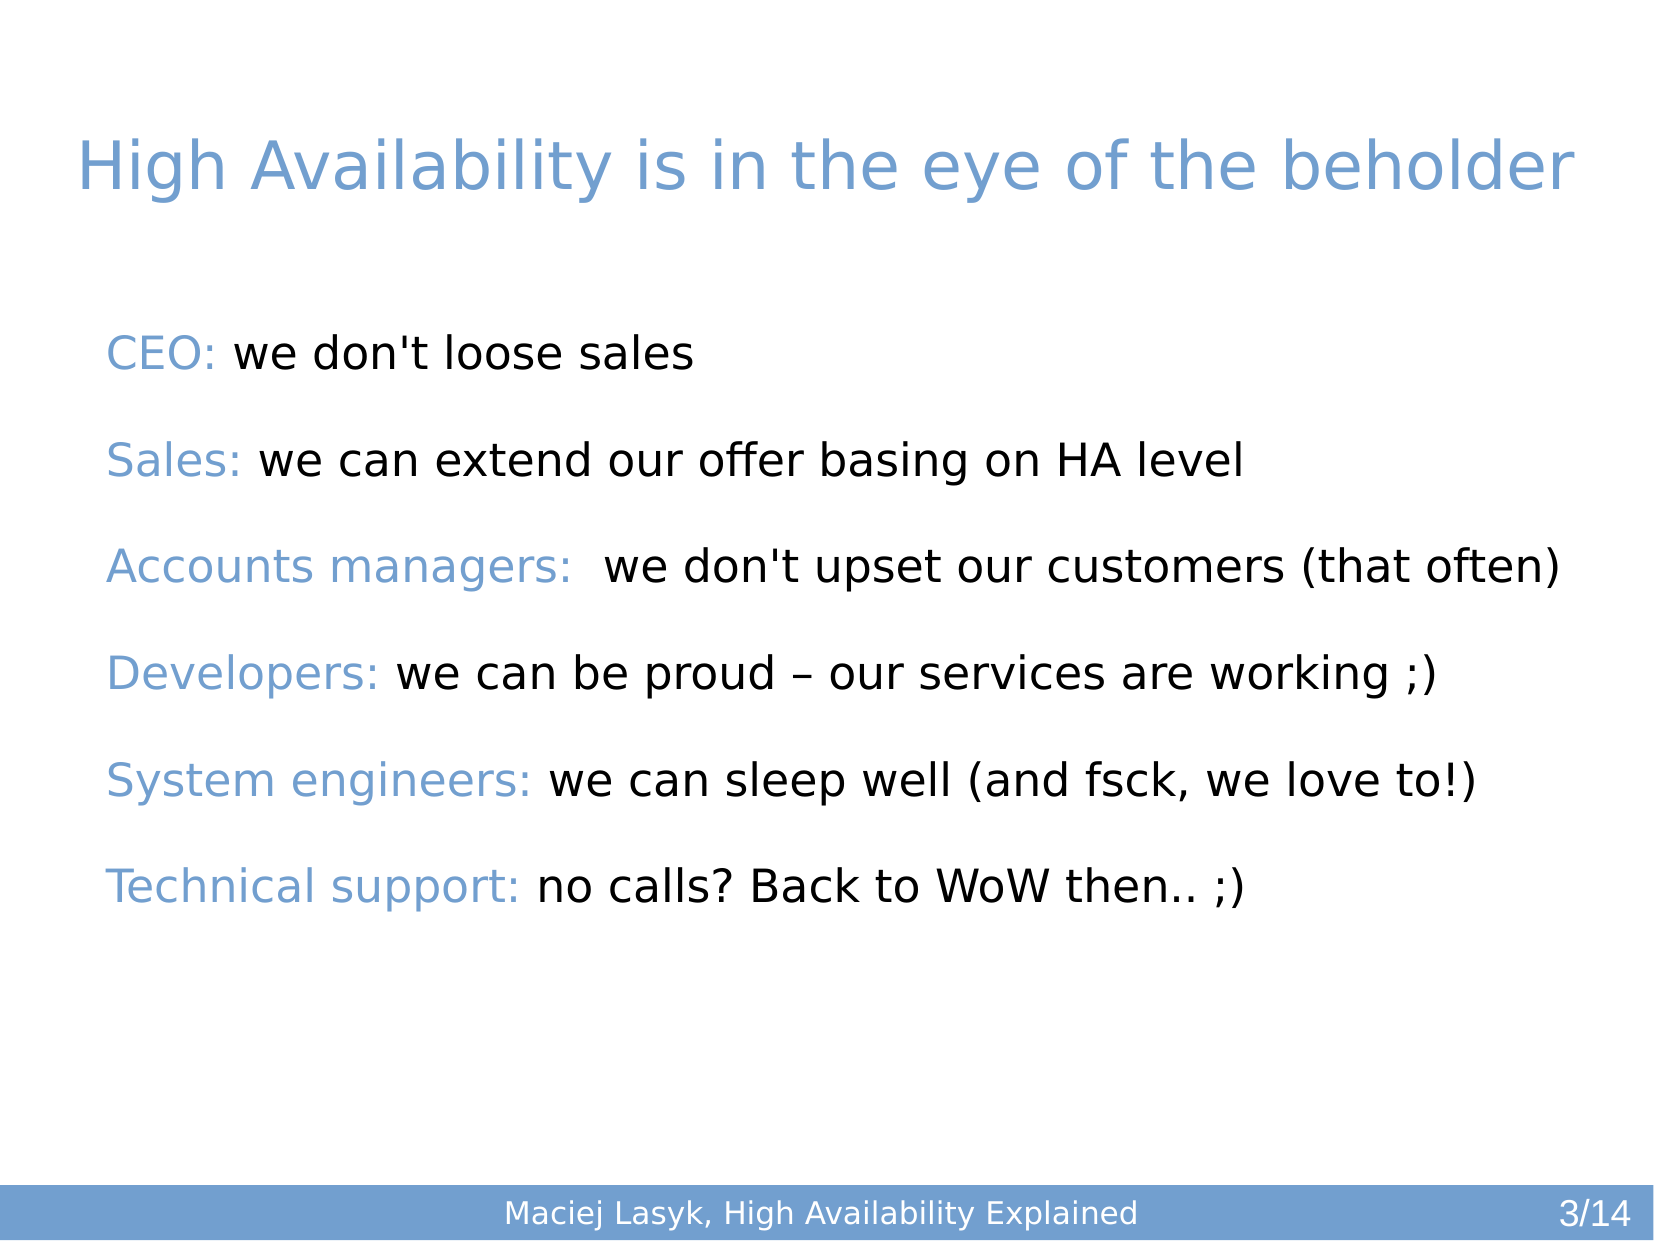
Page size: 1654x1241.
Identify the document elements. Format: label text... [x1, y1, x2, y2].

text_box [1647, 1185, 1654, 1241]
text_box Maciej Lasyk, High Availability Explained [489, 1188, 1165, 1240]
text_box CEO: we don't loose sales Sales: we can extend our offer basing on HA level Accounts managers: we don't upset our customers (that often) Developers: we can be proud – our services are working ;) System engineers: we can sleep well (and fsck, we love to!) Technical support: no calls? Back to WoW then.. ;) [91, 319, 1577, 921]
text_box High Availability is in the eye of the beholder [61, 120, 1593, 213]
text_box 3/14 [1533, 1185, 1647, 1241]
text_box [0, 1185, 1533, 1241]
